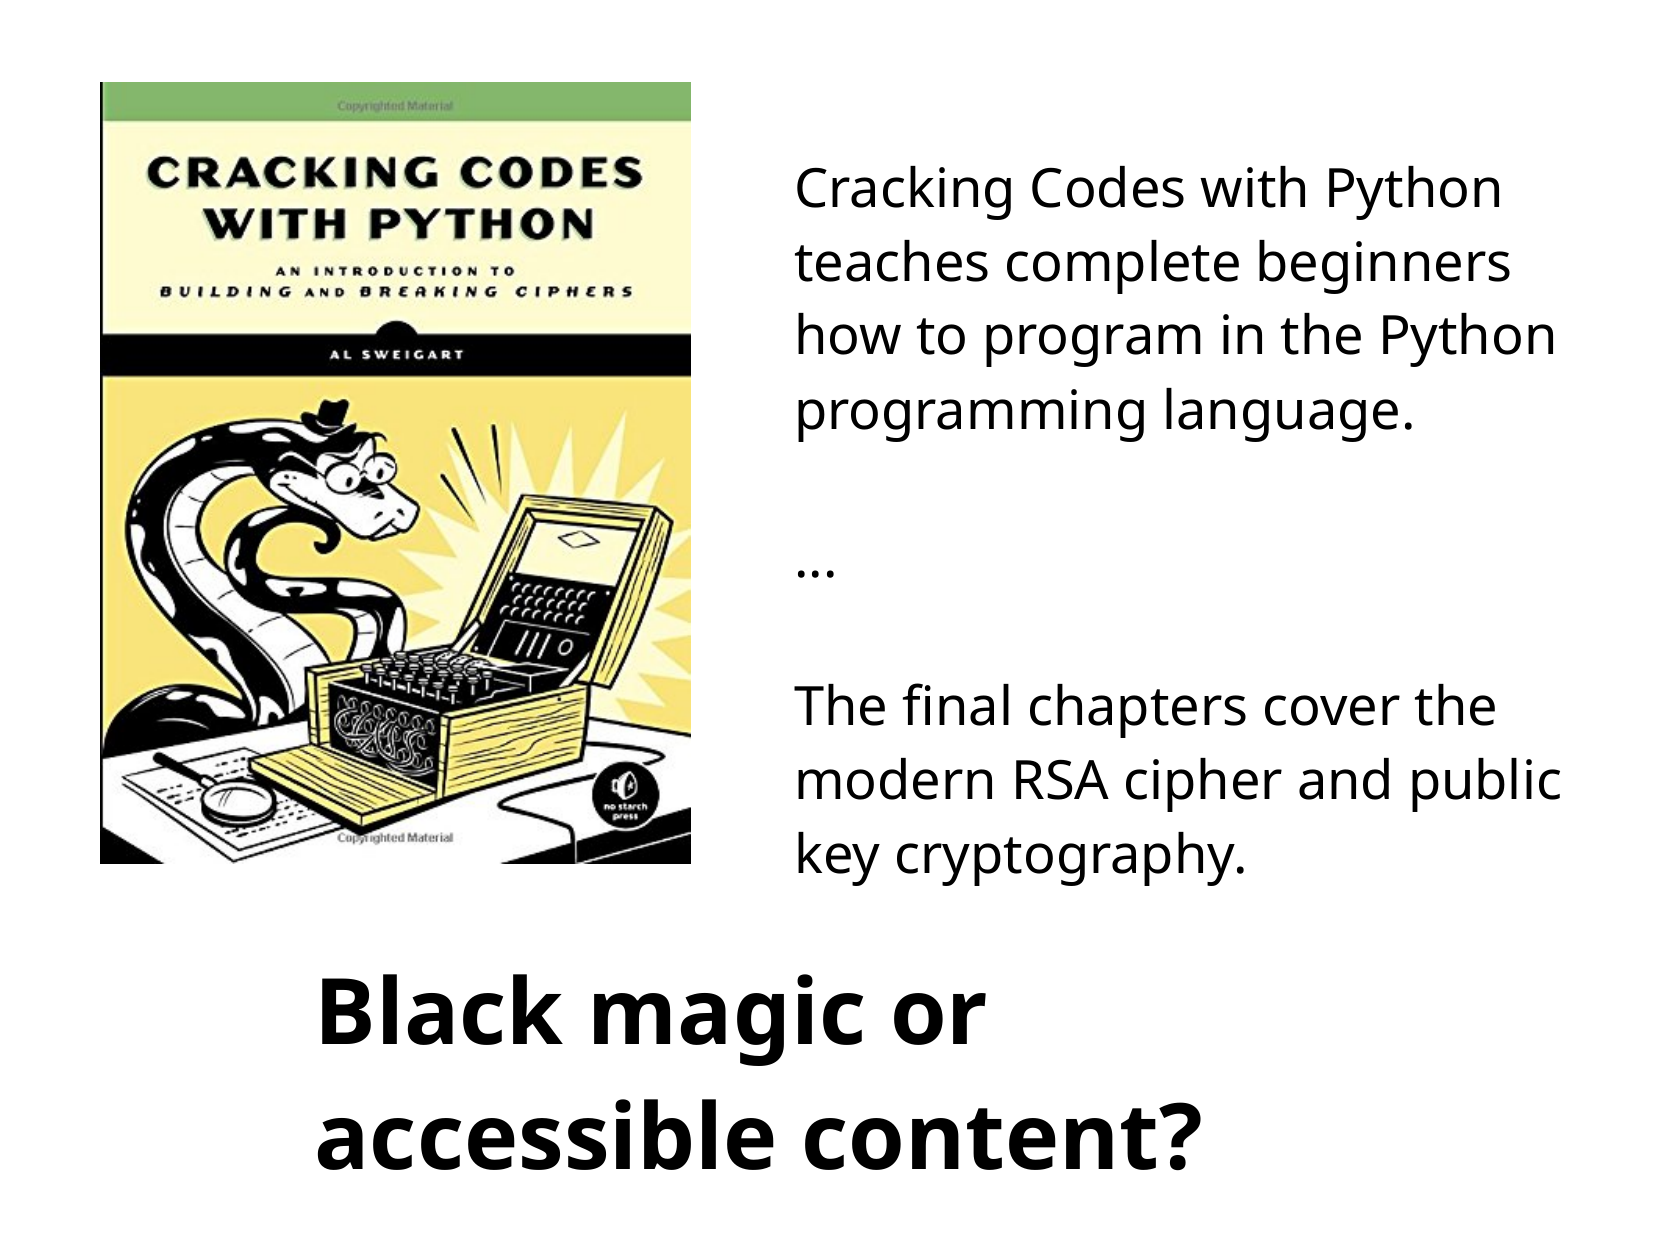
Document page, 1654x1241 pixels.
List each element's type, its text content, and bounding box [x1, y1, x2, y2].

text_box Cracking Codes with Python teaches complete beginners how to program in the Python programming language. ... The final chapters cover the modern RSA cipher and public key cryptography. [779, 141, 1583, 810]
text_box Black magic or accessible content? [299, 938, 1312, 1174]
picture [100, 82, 691, 864]
